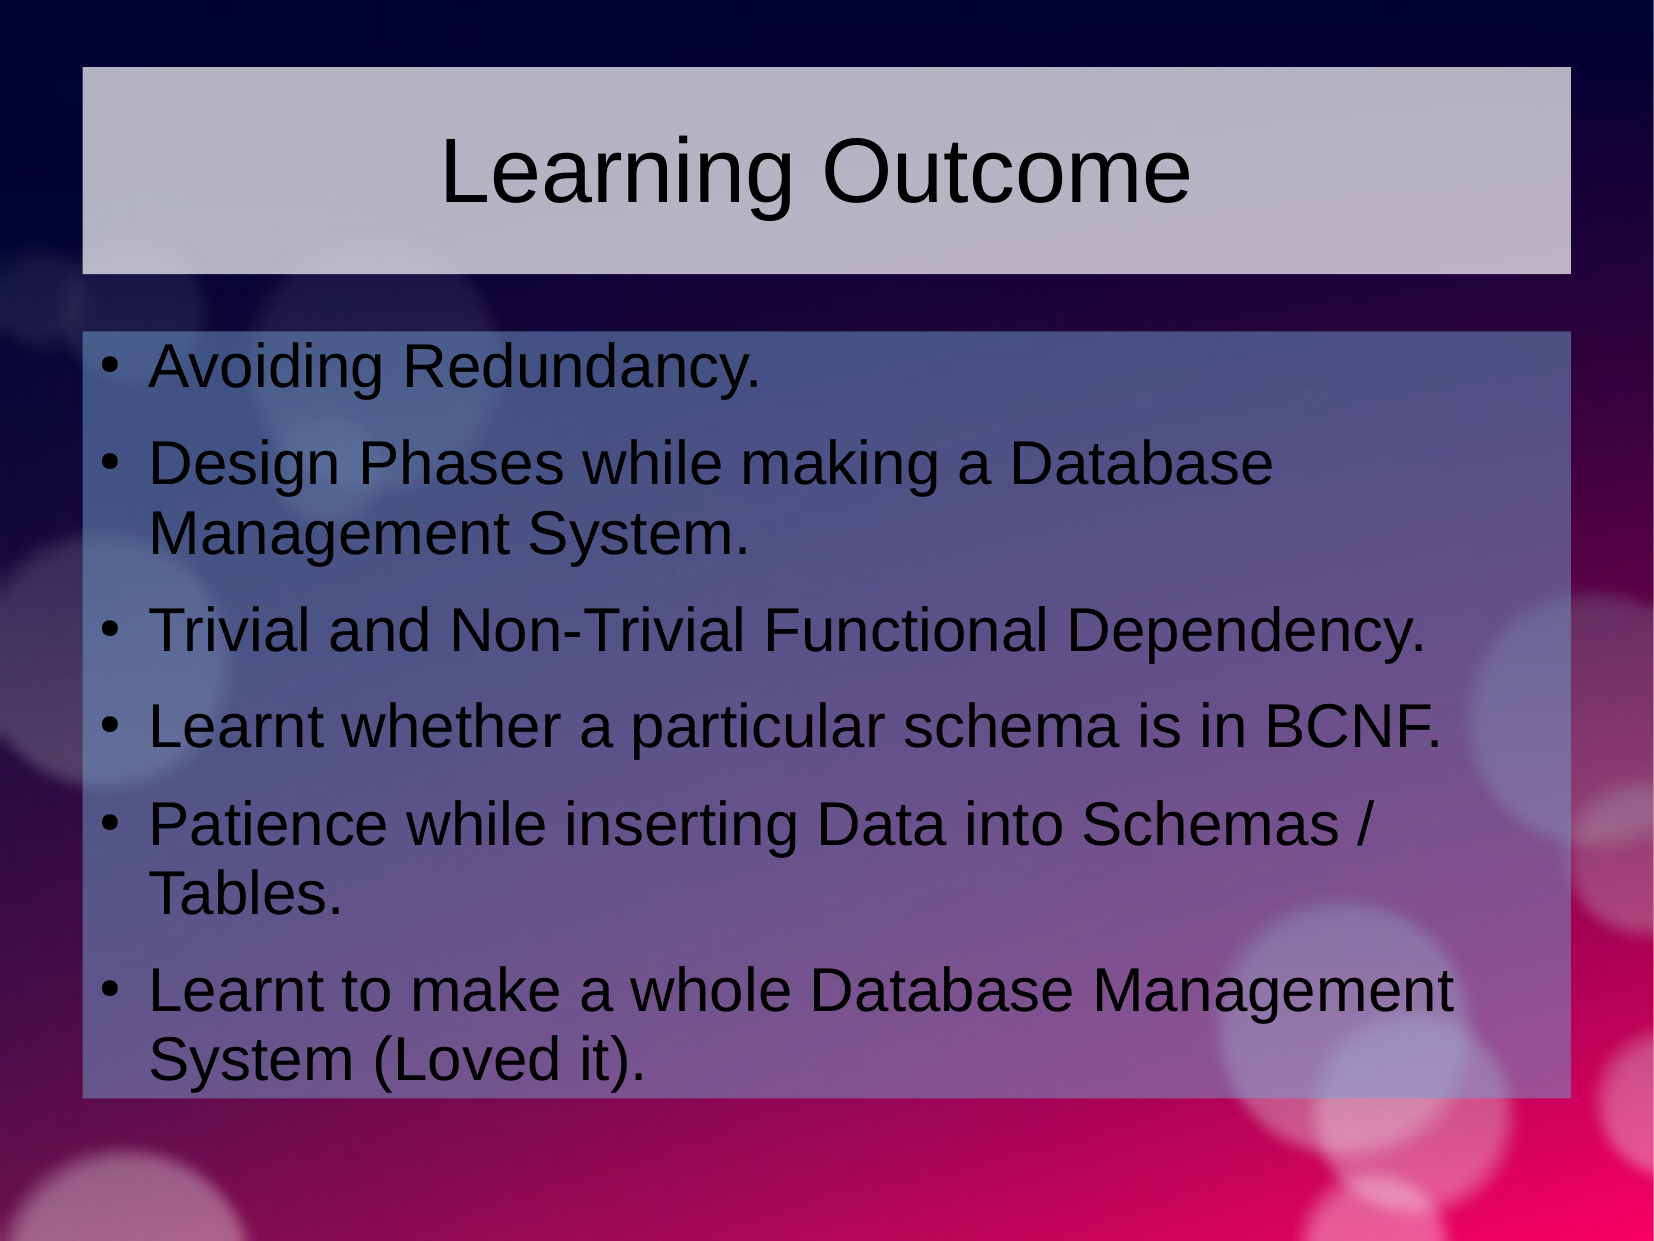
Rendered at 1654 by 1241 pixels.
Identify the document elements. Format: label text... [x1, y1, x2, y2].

list Avoiding Redundancy. Design Phases while making a Database Management System. Trivial and Non-Trivial Functional Dependency. Learnt whether a particular schema is in BCNF. Patience while inserting Data into Schemas / Tables. Learnt to make a whole Database Management System (Loved it). [82, 331, 1571, 1099]
picture [0, 0, 1654, 1241]
title Learning Outcome [82, 67, 1571, 275]
